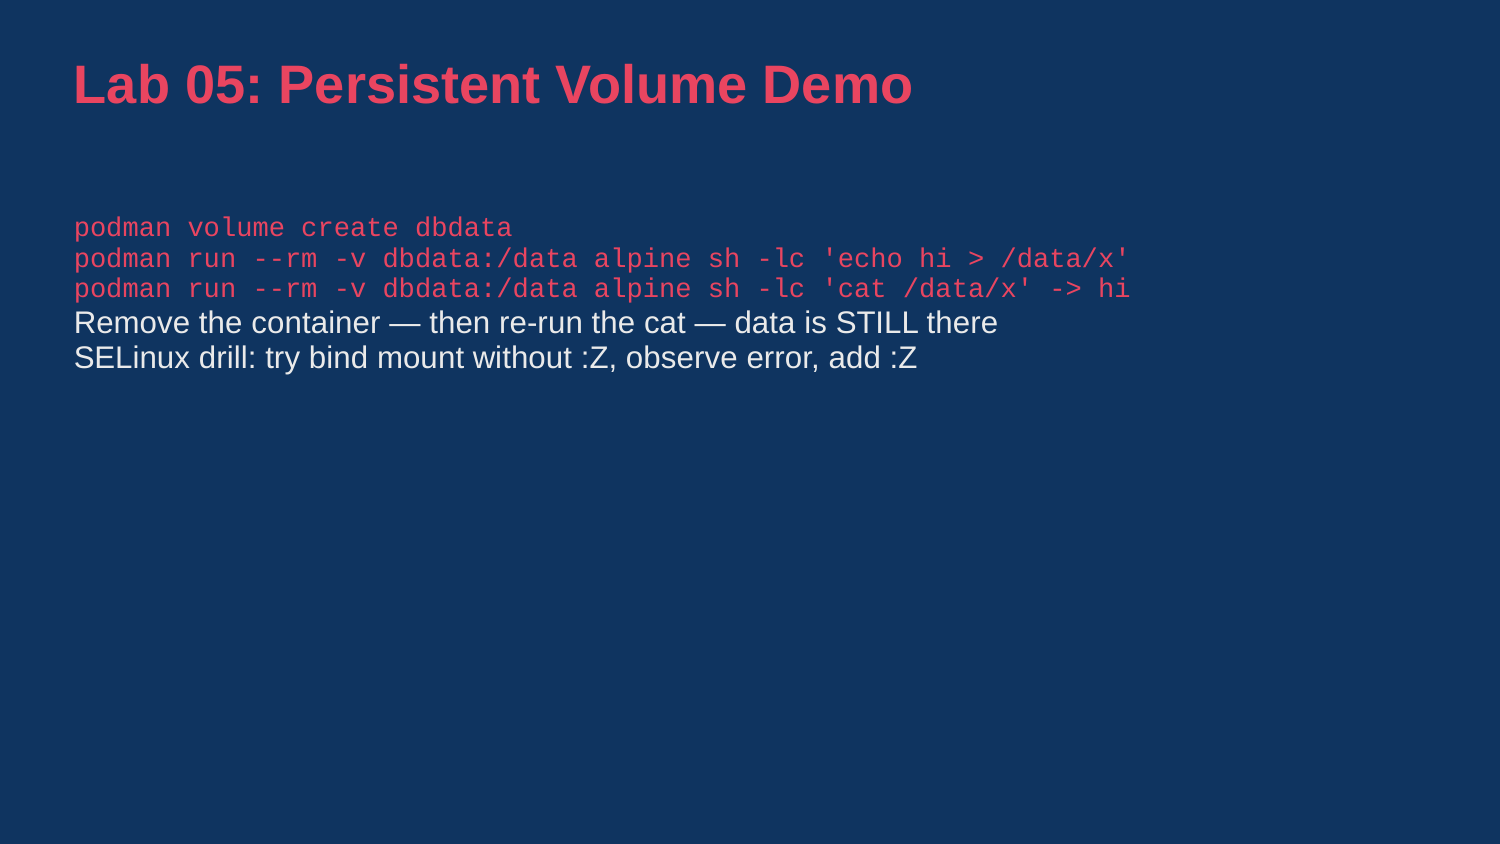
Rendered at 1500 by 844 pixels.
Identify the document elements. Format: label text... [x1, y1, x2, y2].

title Lab 05: Persistent Volume Demo [59, 47, 1441, 166]
text_box podman volume create dbdata podman run --rm -v dbdata:/data alpine sh -lc 'echo hi > /data/x' podman run --rm -v dbdata:/data alpine sh -lc 'cat /data/x' -> hi Remove the container — then re-run the cat — data is STILL there SELinux drill: try bind mount without :Z, observe error, add :Z [59, 206, 1441, 798]
